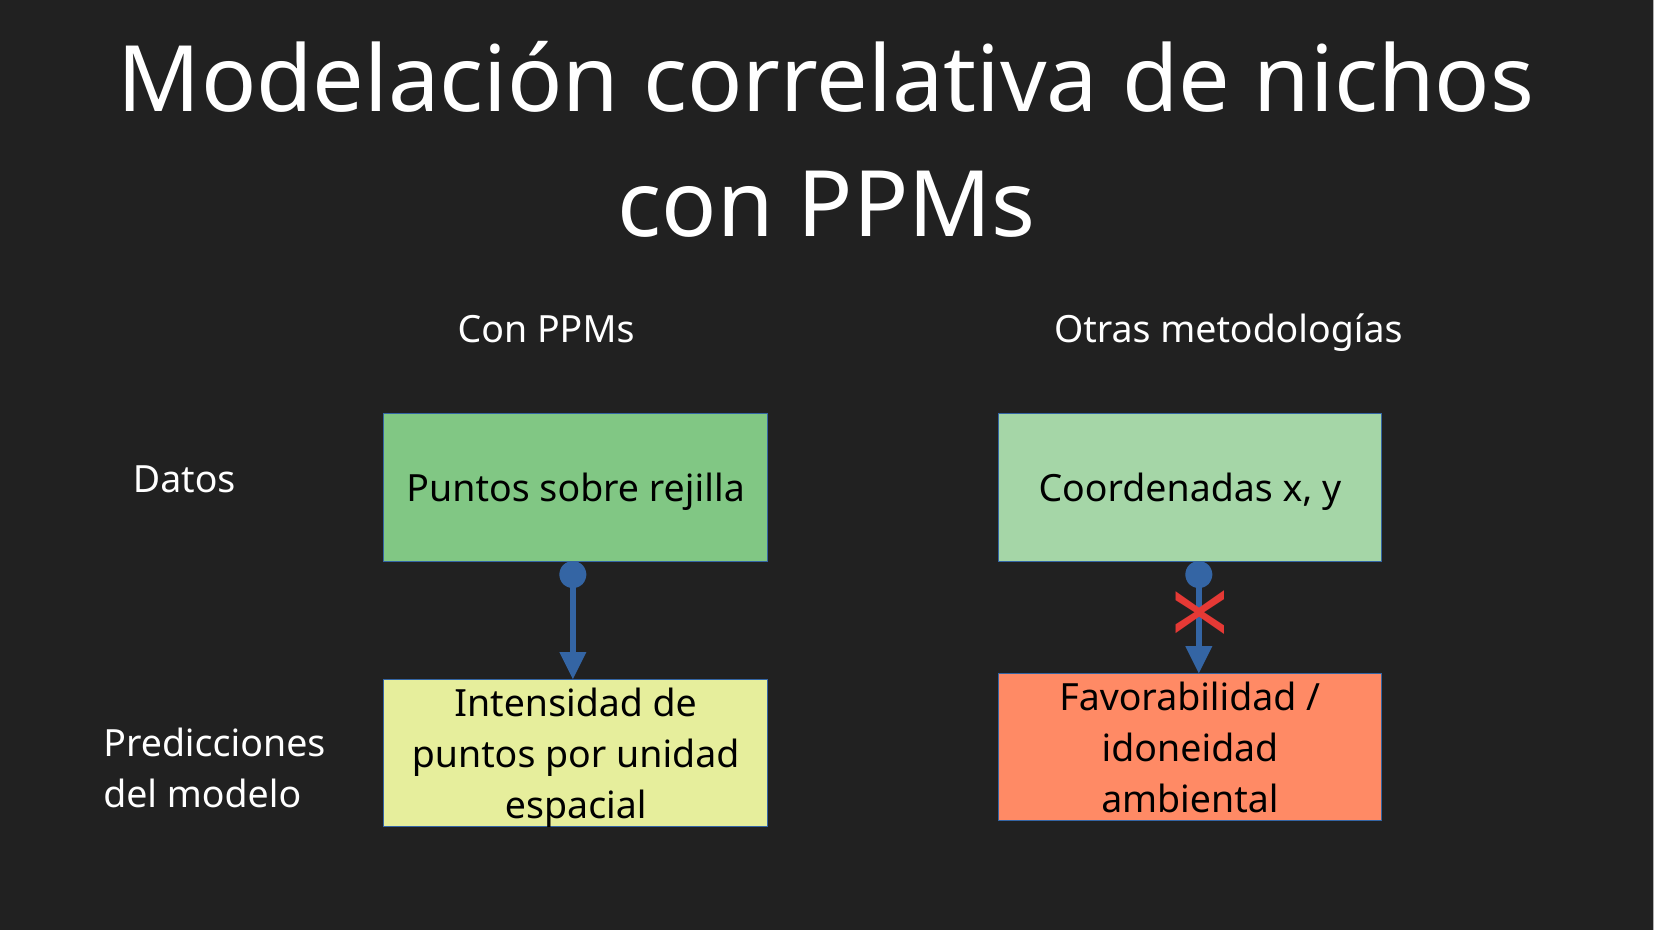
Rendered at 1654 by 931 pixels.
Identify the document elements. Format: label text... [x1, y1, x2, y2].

text_box Favorabilidad / idoneidad ambiental [998, 673, 1382, 821]
text_box Datos [118, 445, 325, 502]
text_box Otras metodologías [1039, 295, 1396, 353]
text_box Puntos sobre rejilla [383, 413, 768, 562]
text_box Coordenadas x, y [998, 413, 1382, 562]
text_box Predicciones del modelo [88, 708, 355, 850]
text_box Intensidad de puntos por unidad espacial [383, 679, 768, 827]
text_box Con PPMs [442, 295, 827, 353]
title Modelación correlativa de nichos con PPMs [82, 35, 1571, 241]
text_box x [1134, 574, 1253, 650]
